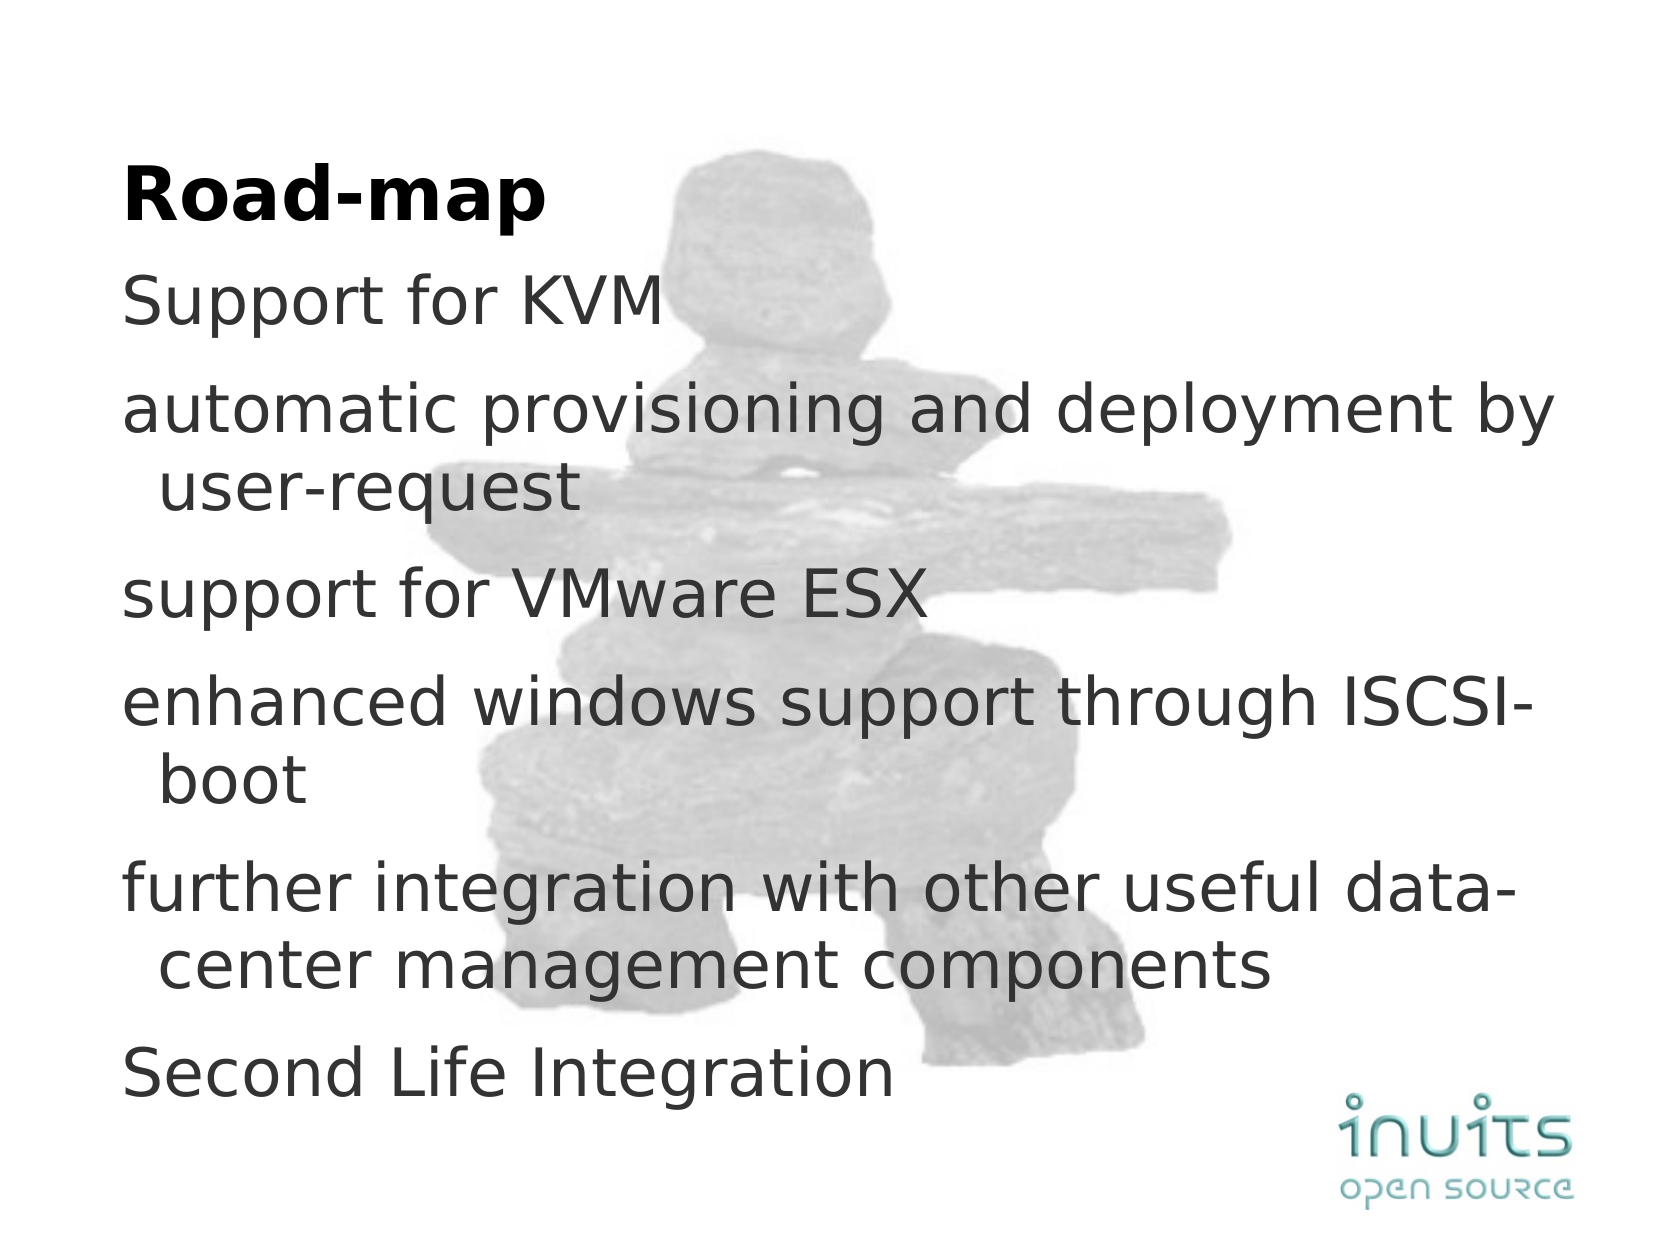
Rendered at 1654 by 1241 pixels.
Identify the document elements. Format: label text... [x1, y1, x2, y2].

text_box Support for KVM automatic provisioning and deployment by user-request support for VMware ESX enhanced windows support through ISCSI-boot further integration with other useful data-center management components Second Life Integration [120, 262, 1607, 1134]
picture [1337, 1134, 1576, 1210]
title Road-map [121, 91, 1534, 262]
